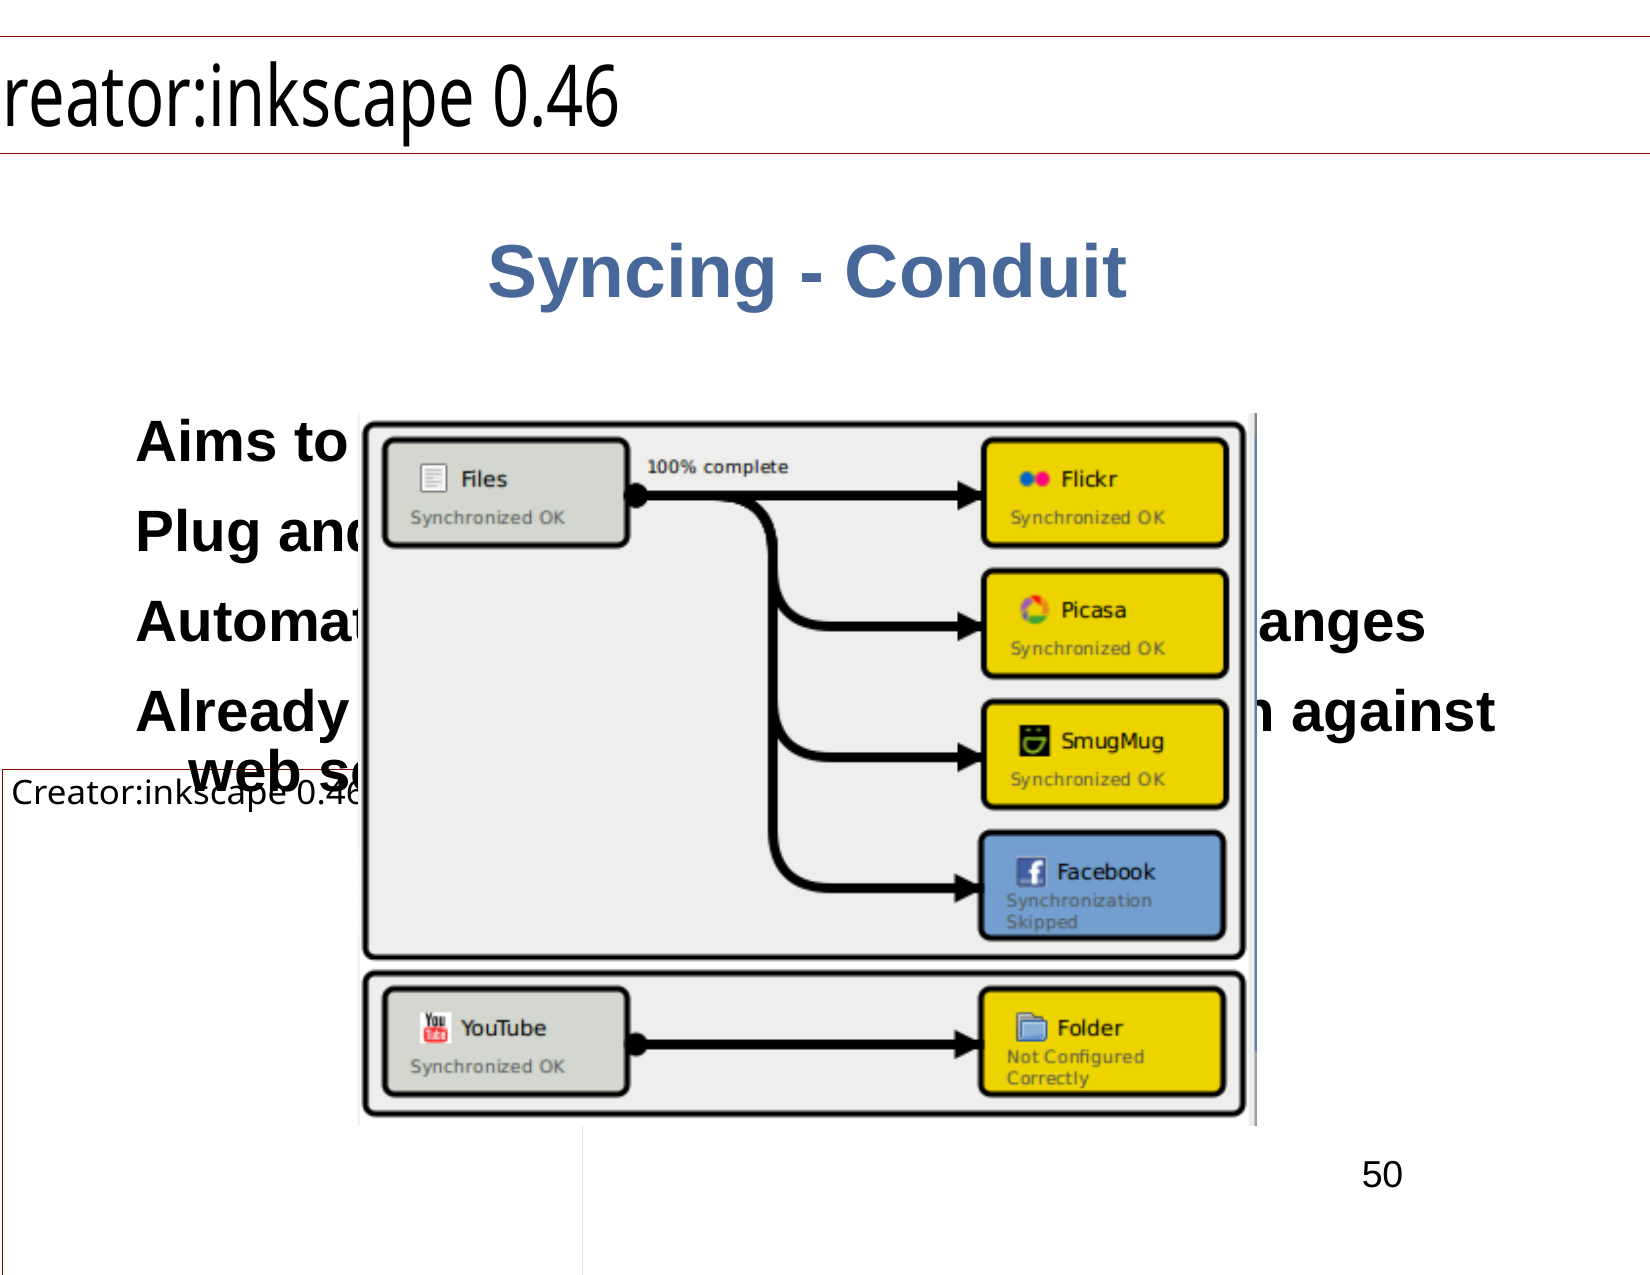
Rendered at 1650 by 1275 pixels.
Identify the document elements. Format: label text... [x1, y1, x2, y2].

picture [118, 413, 1257, 1126]
title Syncing - Conduit [118, 177, 1498, 371]
list Aims to integrate into desktop Plug and play for your device syncing Automatically syncs when something changes Already has code to handle authorization against web services [1257, 413, 1498, 1126]
